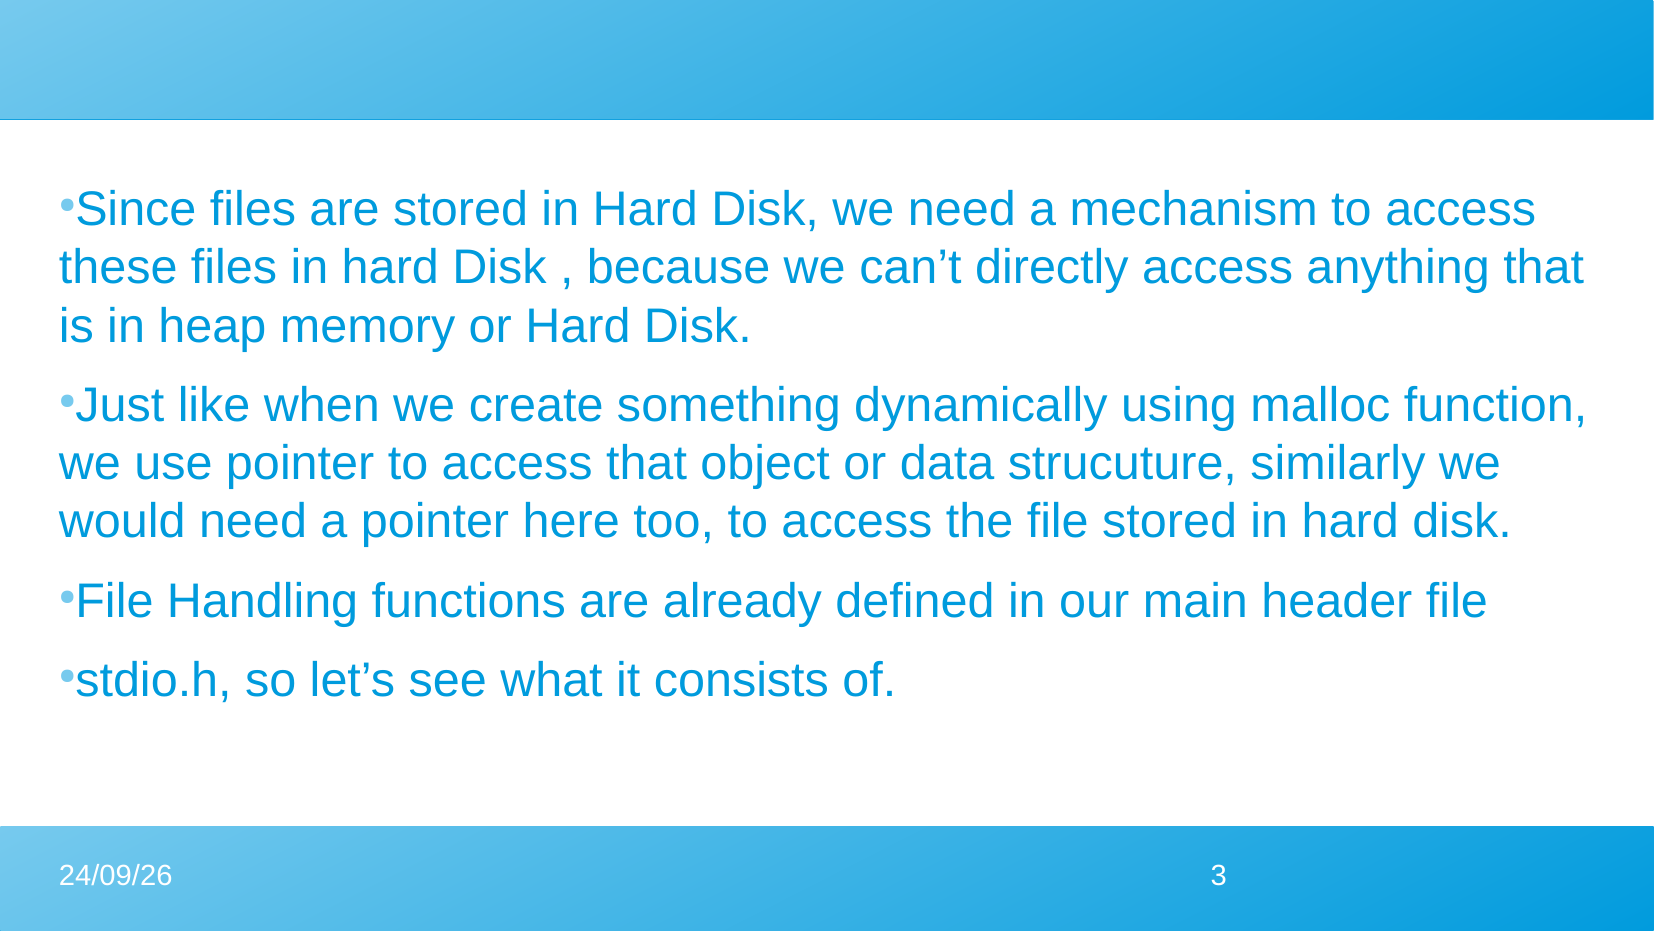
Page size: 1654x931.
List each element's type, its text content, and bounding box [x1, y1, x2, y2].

text_box 21-08-2023 [59, 856, 443, 916]
text_box [1210, 856, 1595, 916]
list Since files are stored in Hard Disk, we need a mechanism to access these files in hard Disk , because we can’t directly access anything that is in heap memory or Hard Disk. Just like when we create something dynamically using malloc function, we use pointer to access that object or data strucuture, similarly we would need a pointer here too, to access the file stored in hard disk. File Handling functions are already defined in our main header file stdio.h, so let’s see what it consists of. [59, 177, 1595, 768]
